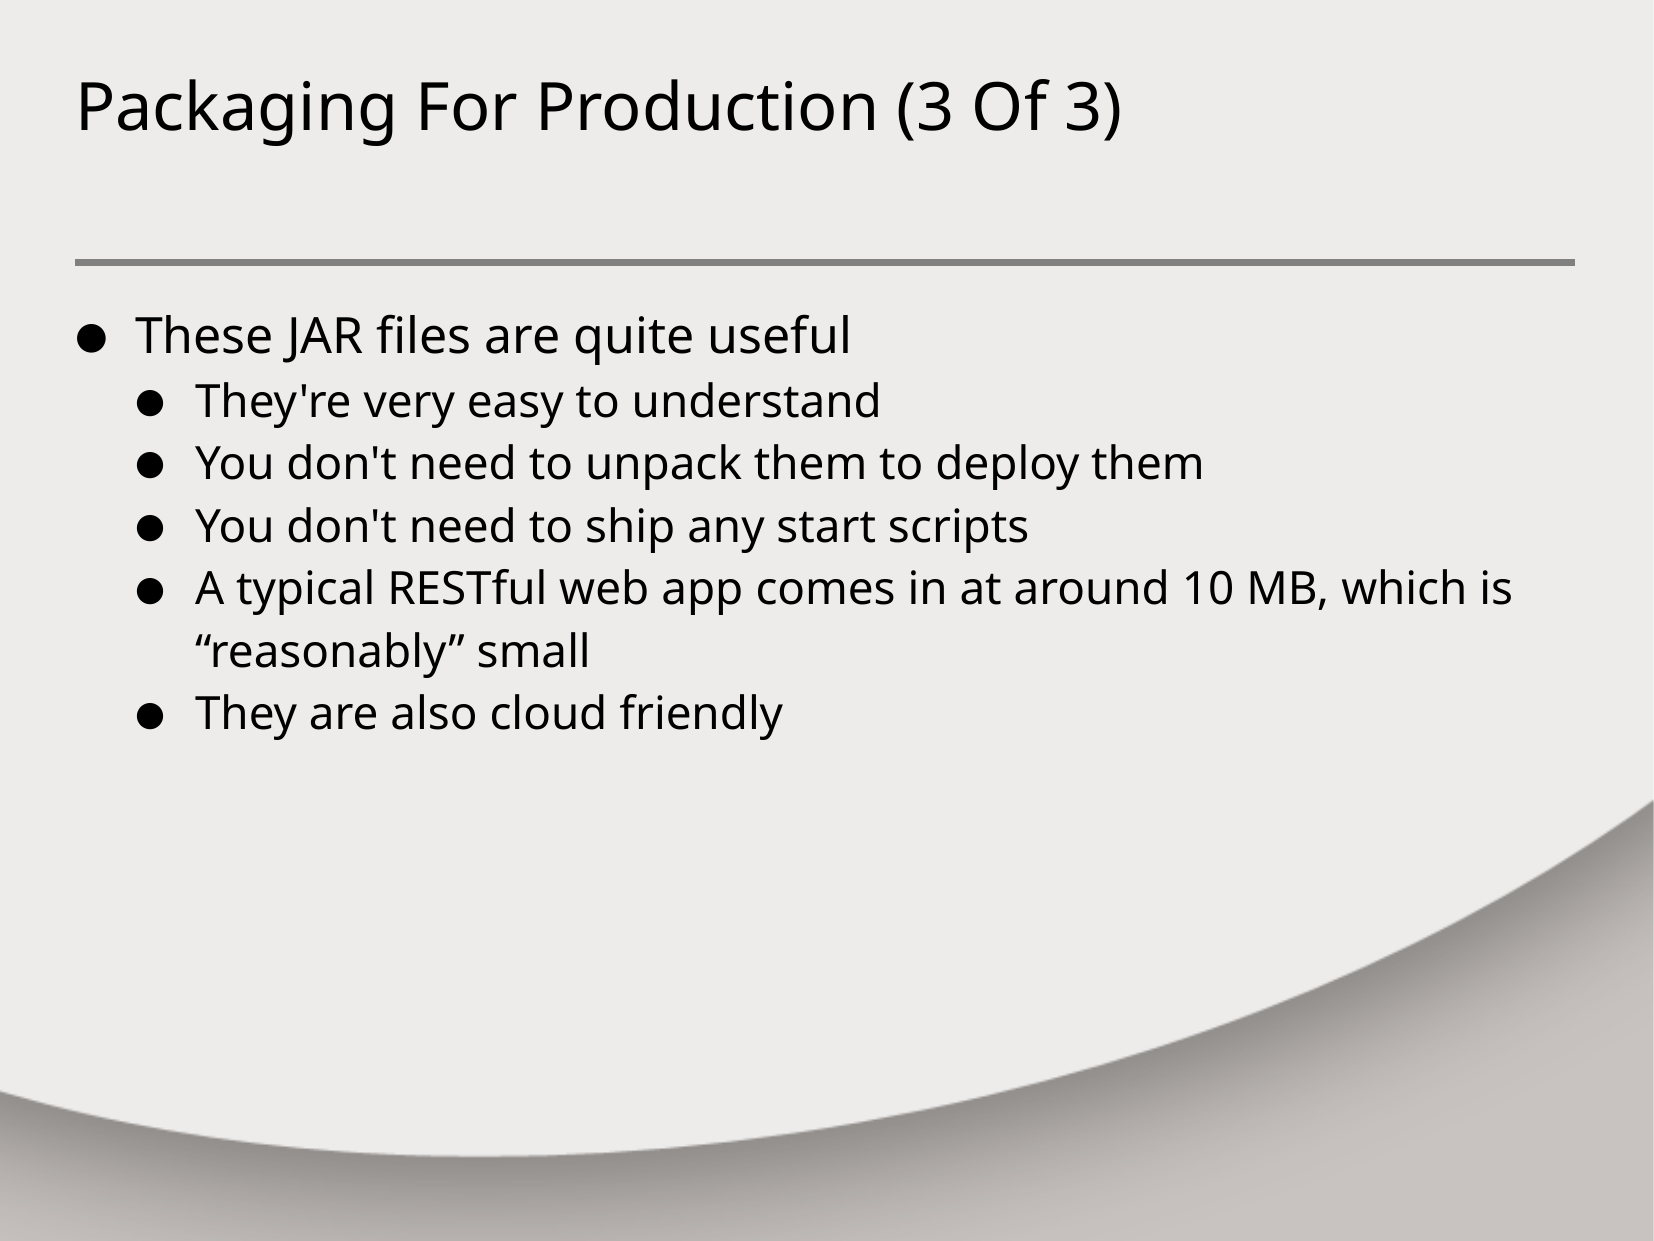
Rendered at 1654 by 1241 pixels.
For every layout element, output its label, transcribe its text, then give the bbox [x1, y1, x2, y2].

title Packaging For Production (3 Of 3) [75, 75, 1576, 226]
picture [0, 0, 1654, 1241]
list These JAR files are quite useful They're very easy to understand You don't need to unpack them to deploy them You don't need to ship any start scripts A typical RESTful web app comes in at around 10 MB, which is “reasonably” small They are also cloud friendly [75, 299, 1576, 1163]
